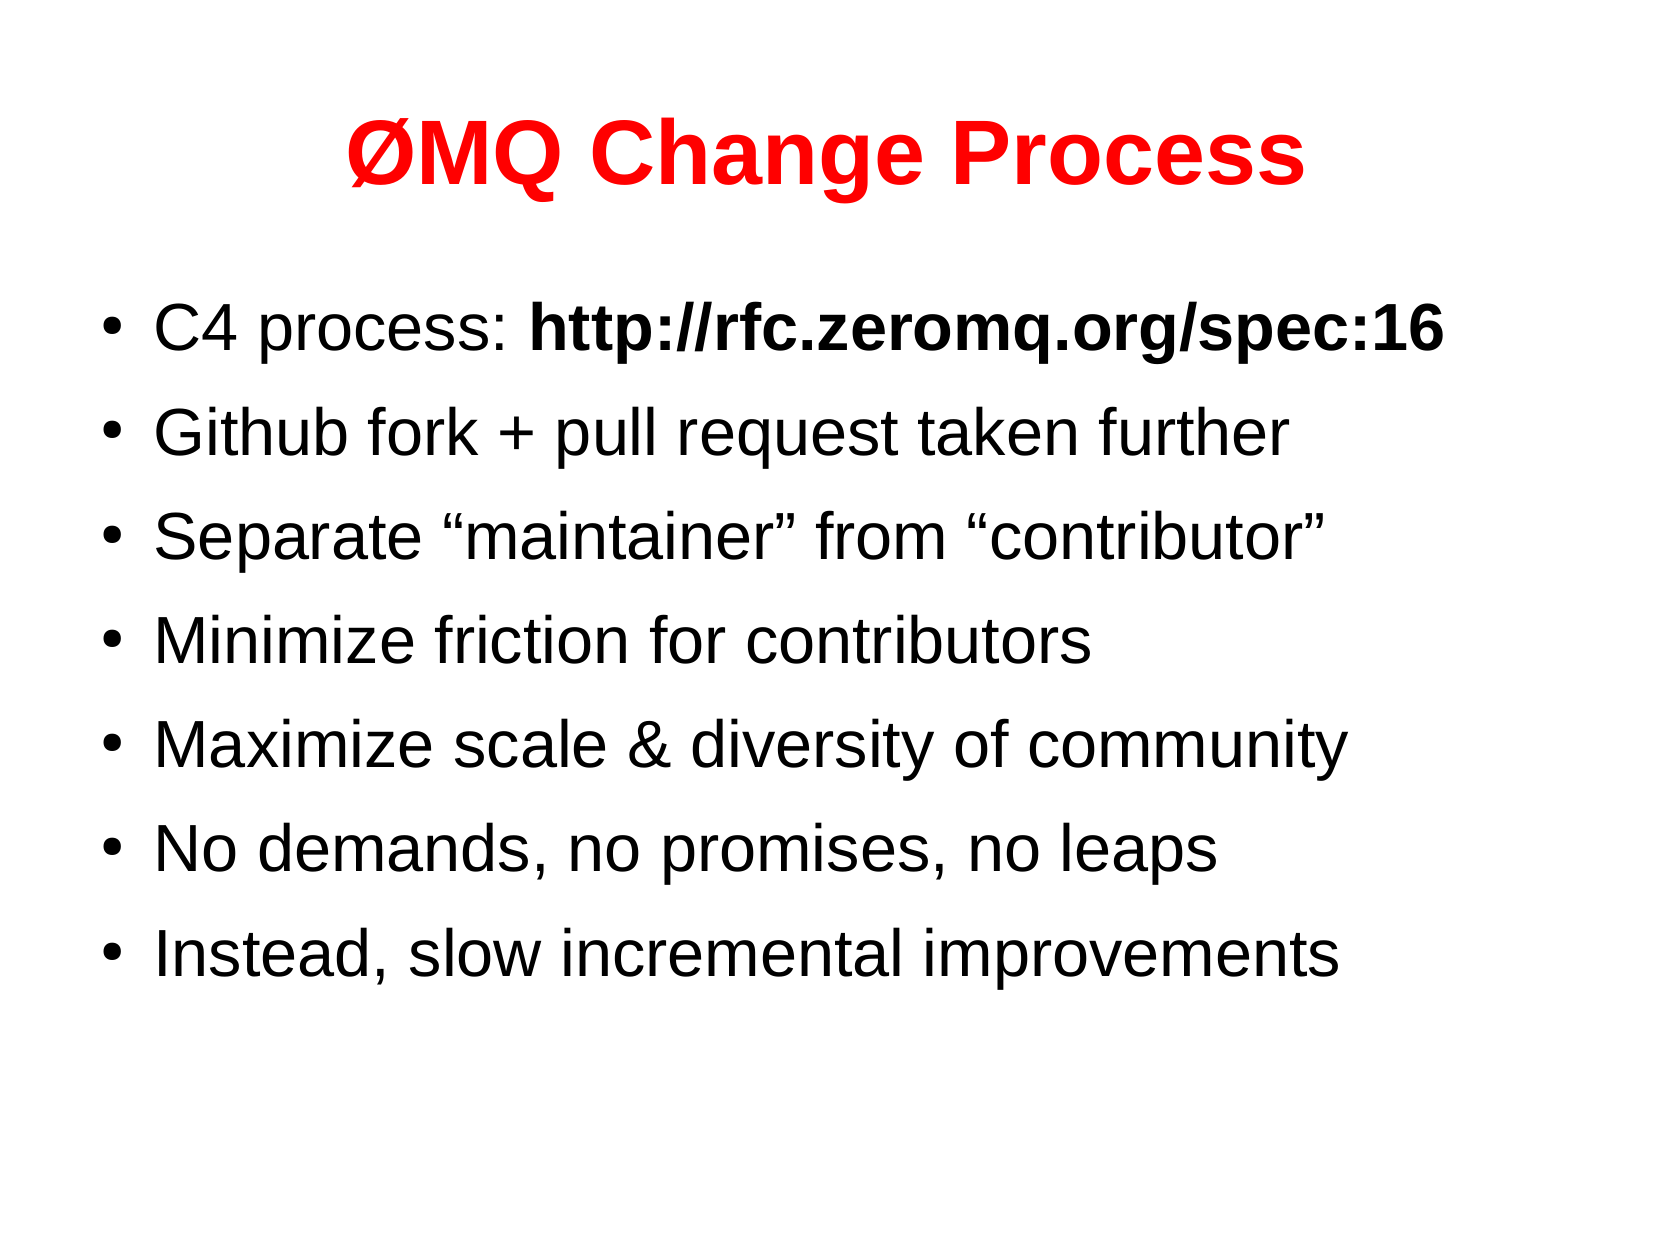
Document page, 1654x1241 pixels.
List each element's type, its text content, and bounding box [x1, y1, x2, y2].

title ØMQ Change Process [82, 49, 1571, 257]
list C4 process: http://rfc.zeromq.org/spec:16 Github fork + pull request taken further Separate “maintainer” from “contributor” Minimize friction for contributors Maximize scale & diversity of community No demands, no promises, no leaps Instead, slow incremental improvements [82, 290, 1571, 1109]
